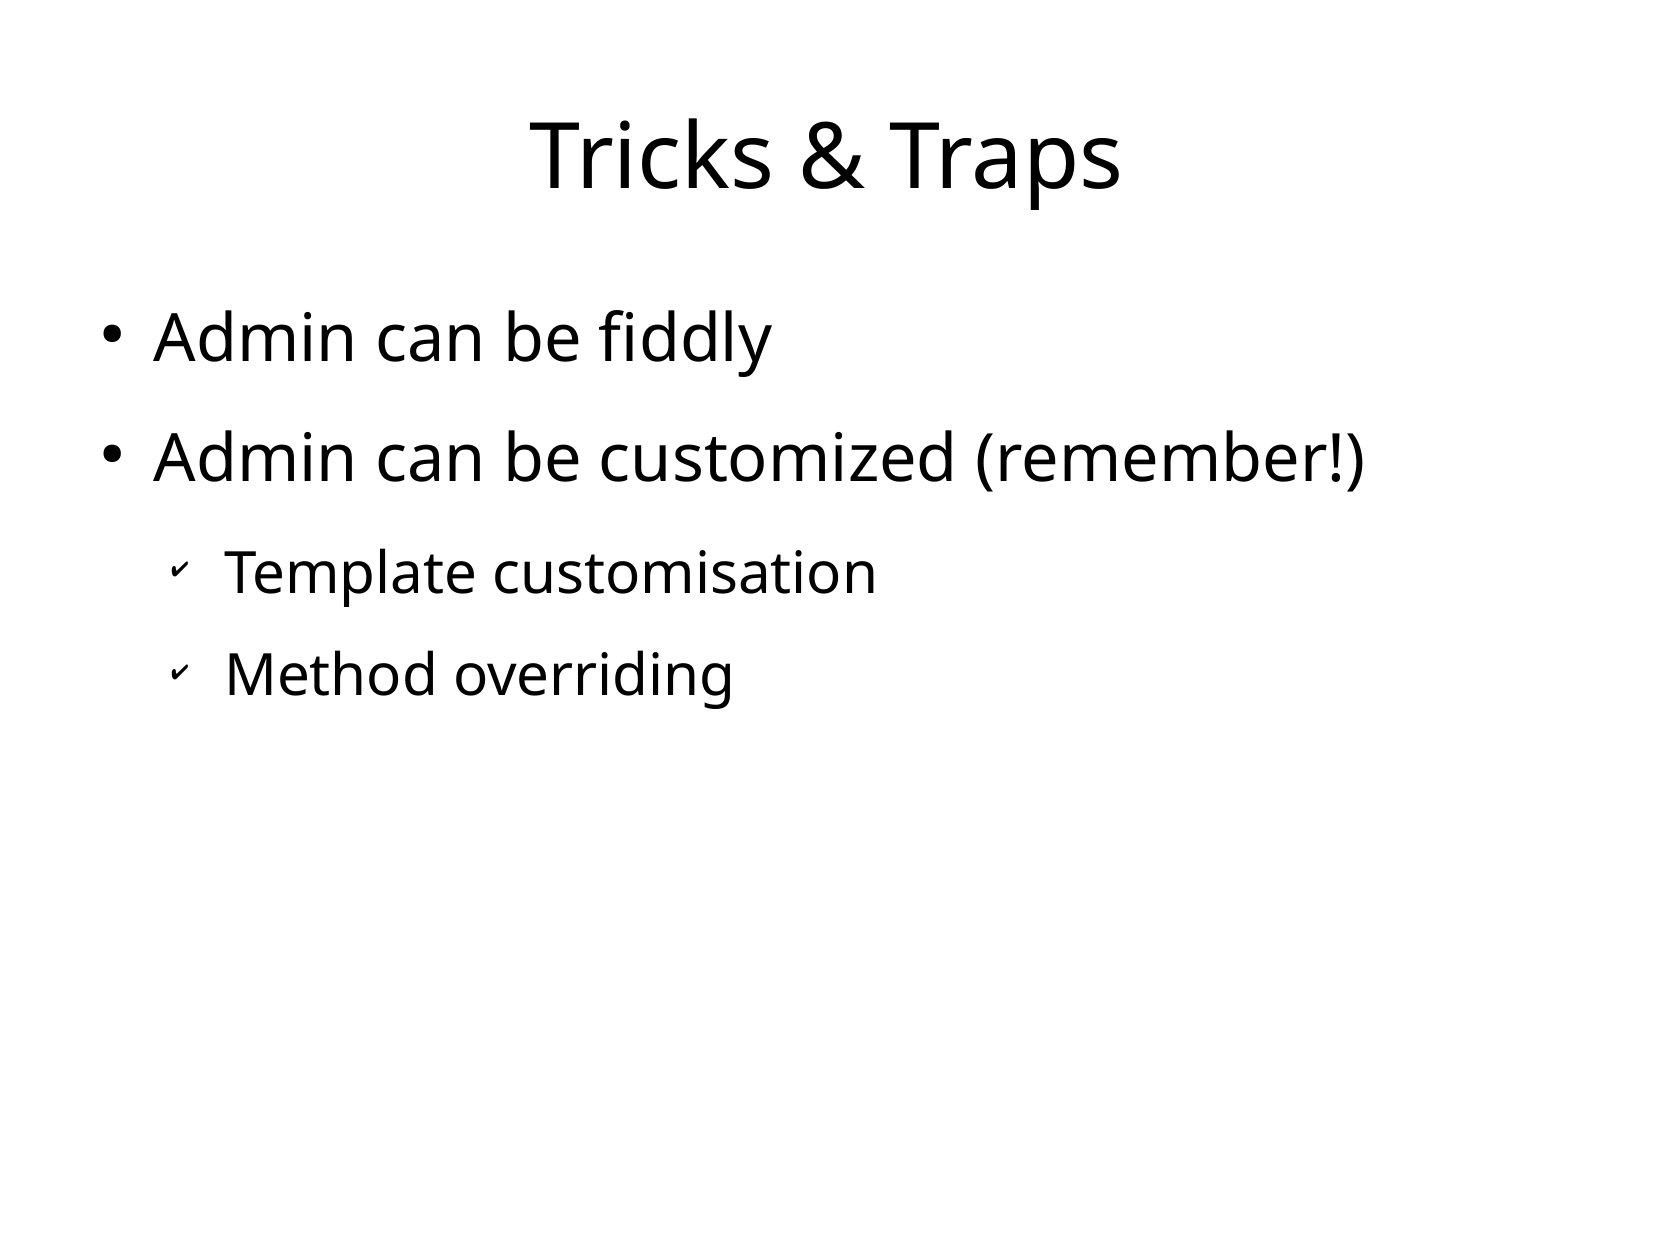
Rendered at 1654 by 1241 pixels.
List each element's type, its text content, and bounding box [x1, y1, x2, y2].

list Admin can be fiddly Admin can be customized (remember!) Template customisation Method overriding [82, 290, 1571, 1094]
title Tricks & Traps [82, 56, 1571, 250]
